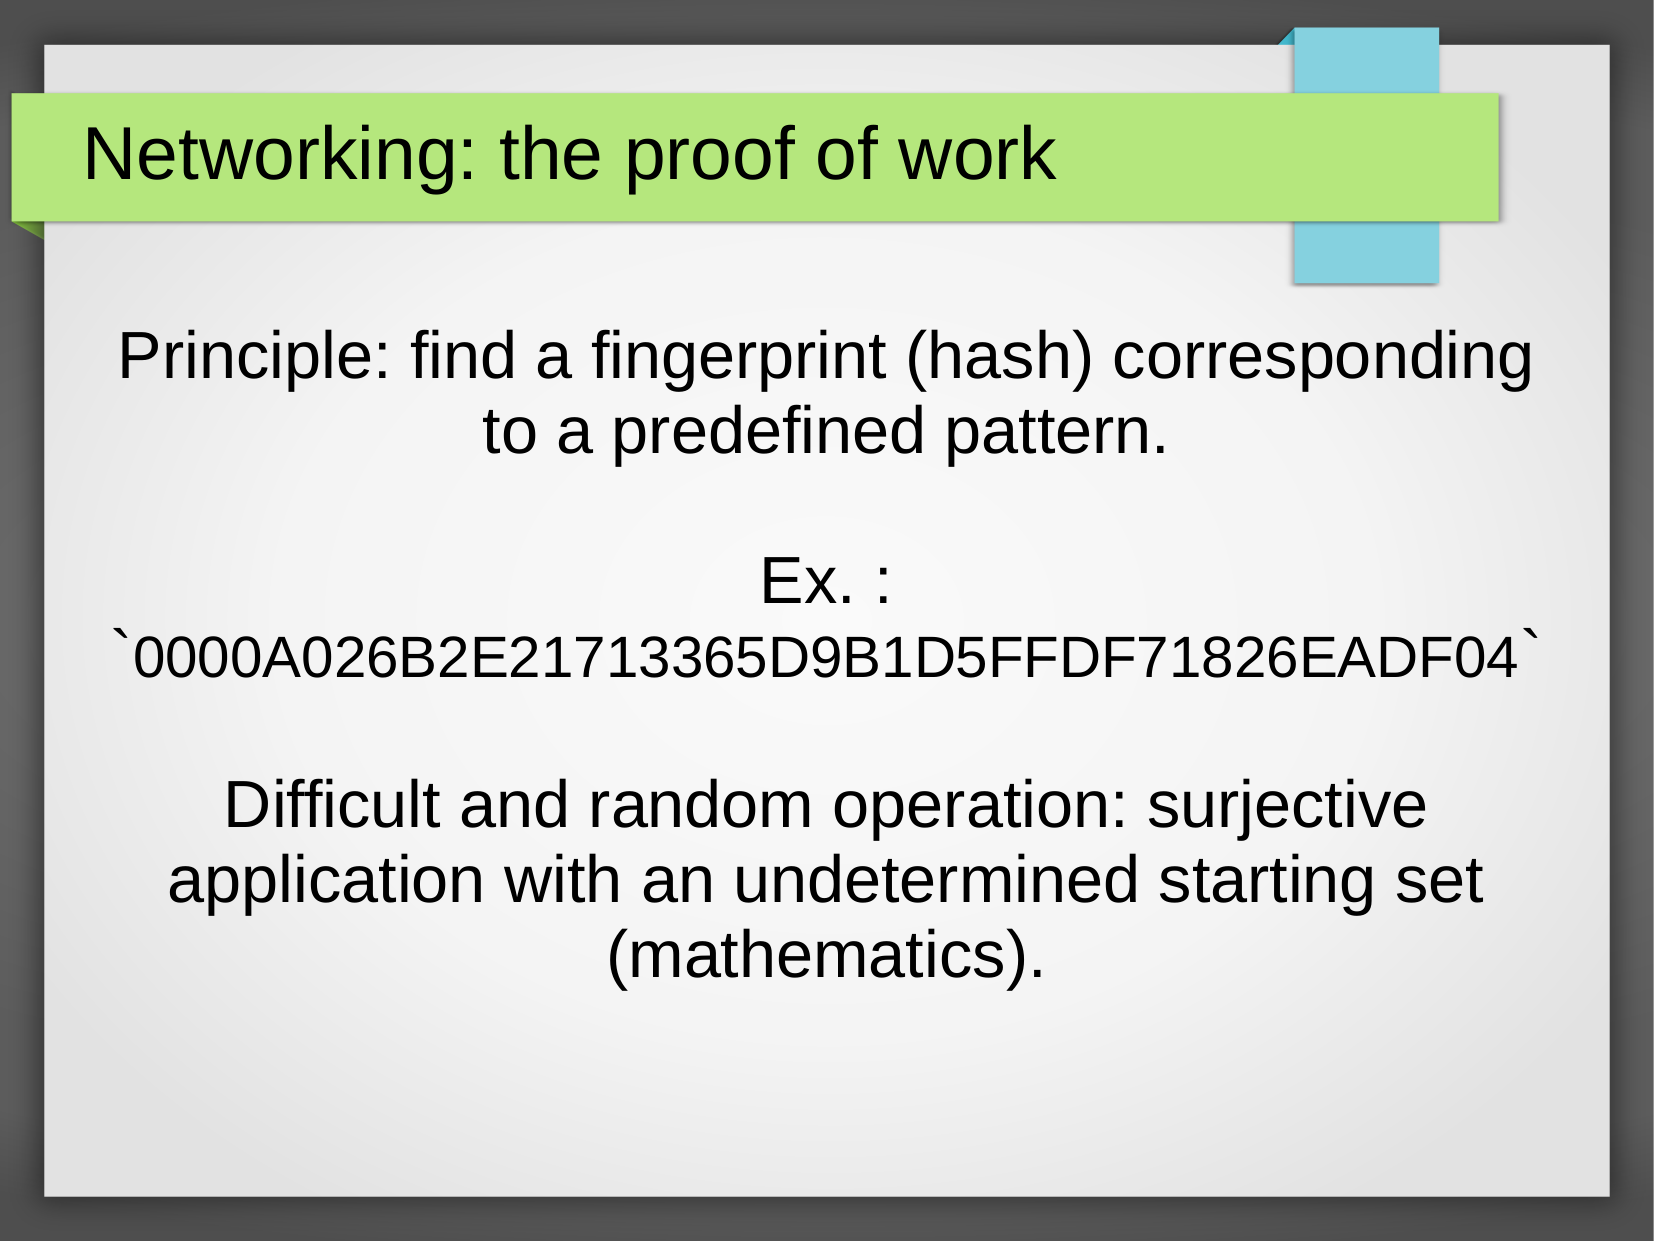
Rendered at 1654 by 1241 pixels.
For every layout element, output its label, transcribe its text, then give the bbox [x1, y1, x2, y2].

subtitle Principle: find a fingerprint (hash) corresponding to a predefined pattern. Ex. : `0000A026B2E21713365D9B1D5FFDF71826EADF04` Difficult and random operation: surjective application with an undetermined starting set (mathematics). [82, 295, 1571, 1015]
title Networking: the proof of work [82, 94, 1501, 213]
picture [0, 0, 1654, 1241]
